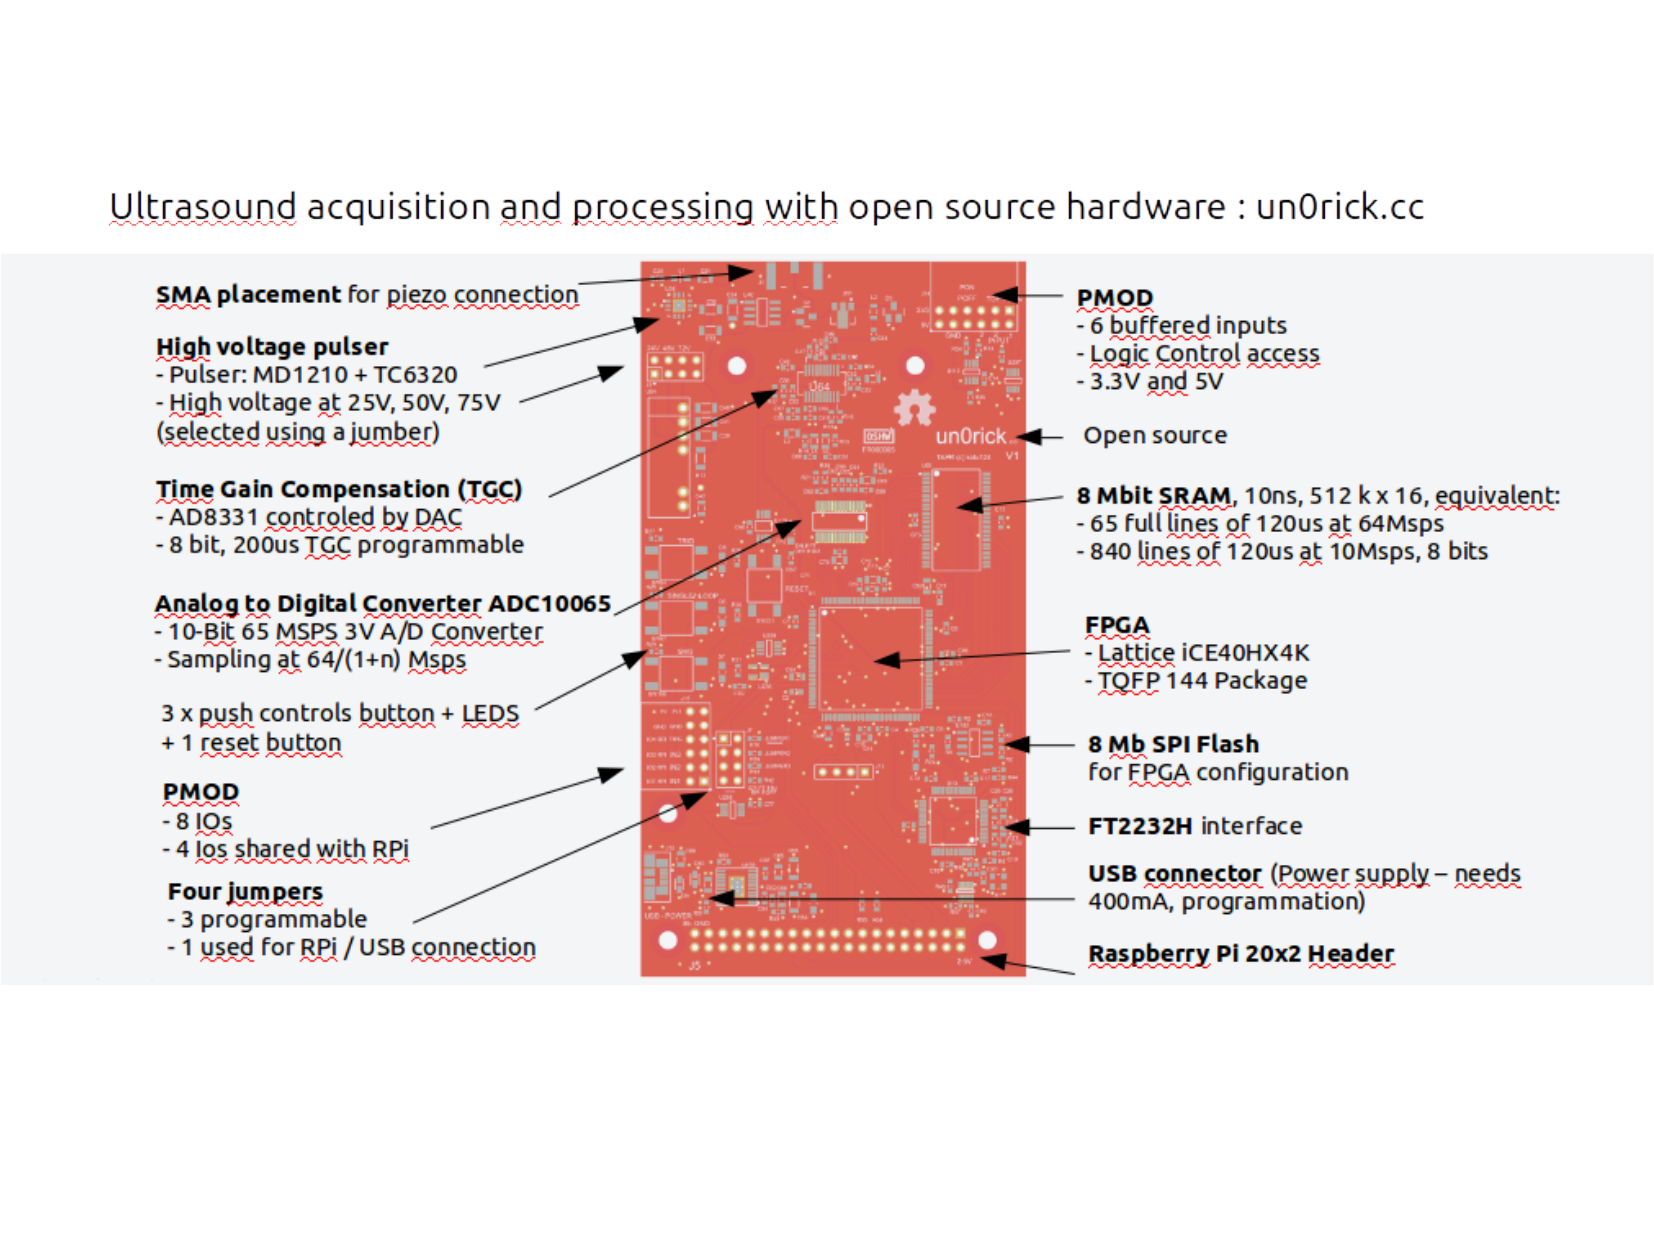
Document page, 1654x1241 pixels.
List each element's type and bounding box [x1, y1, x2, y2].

picture [1, 177, 1654, 985]
